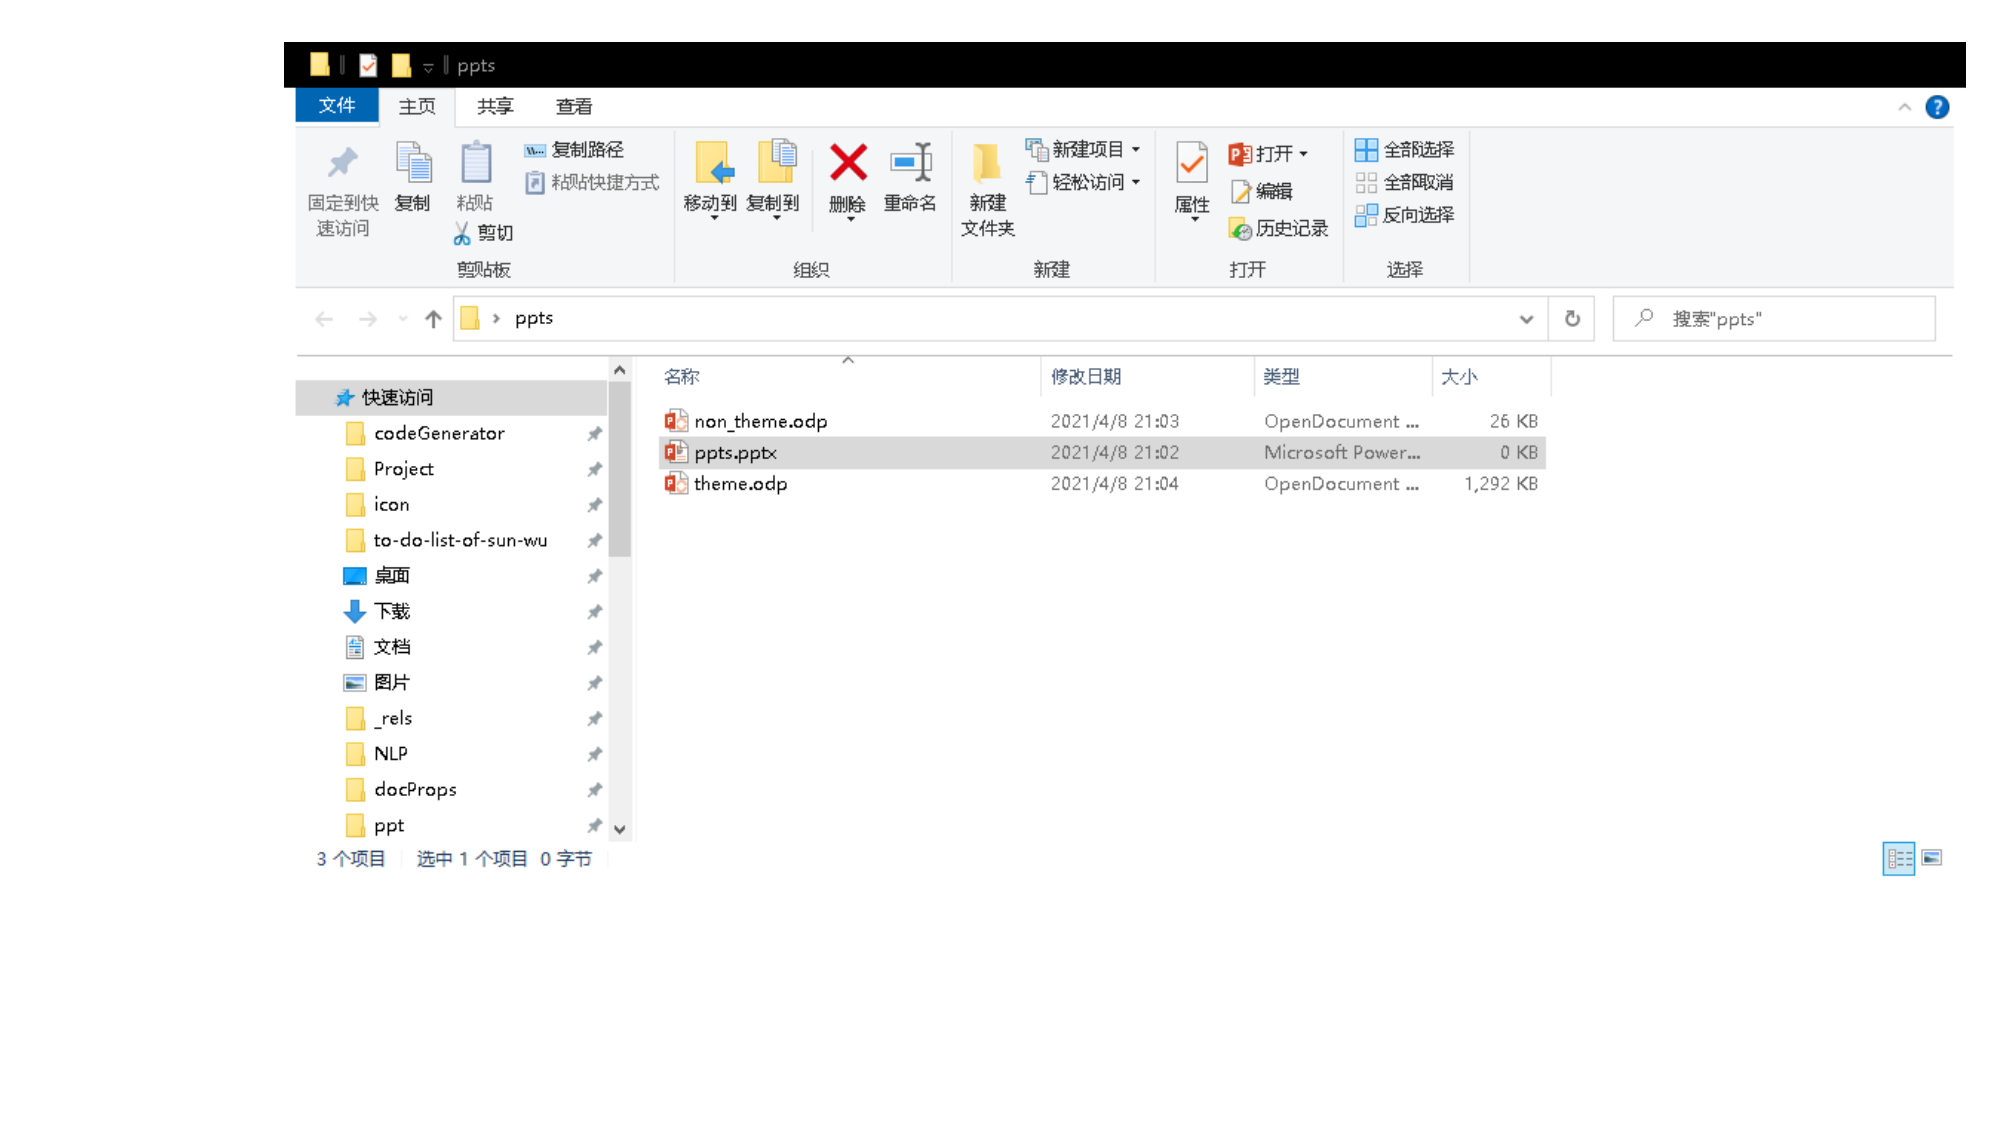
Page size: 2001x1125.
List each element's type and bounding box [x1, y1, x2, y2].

picture [284, 42, 1966, 888]
